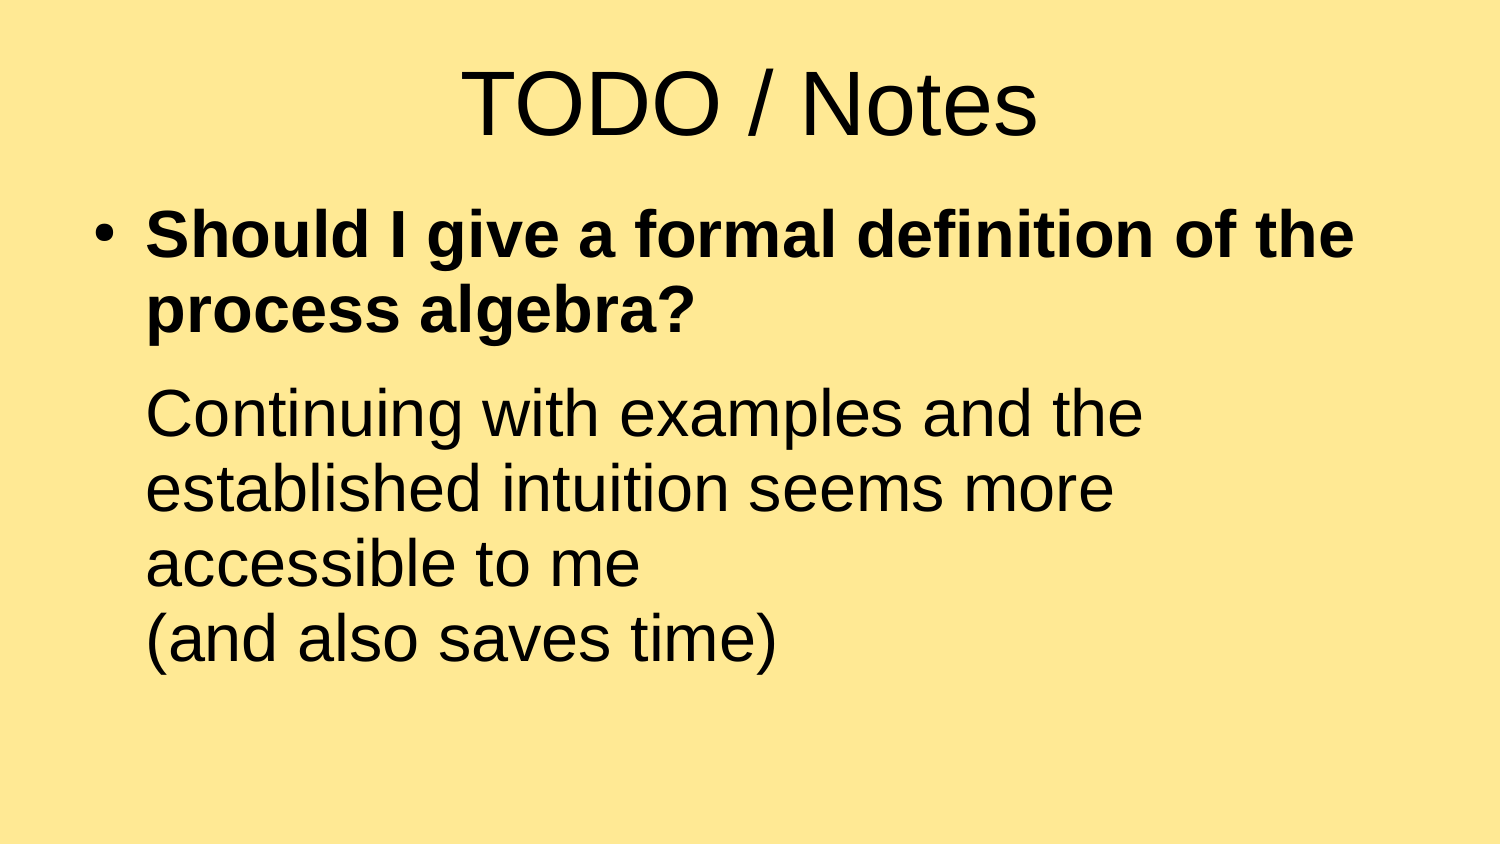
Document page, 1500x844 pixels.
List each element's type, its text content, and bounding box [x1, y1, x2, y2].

title TODO / Notes [75, 33, 1425, 175]
list Should I give a formal definition of the process algebra? Continuing with examples and the established intuition seems more accessible to me (and also saves time) [75, 197, 1425, 687]
